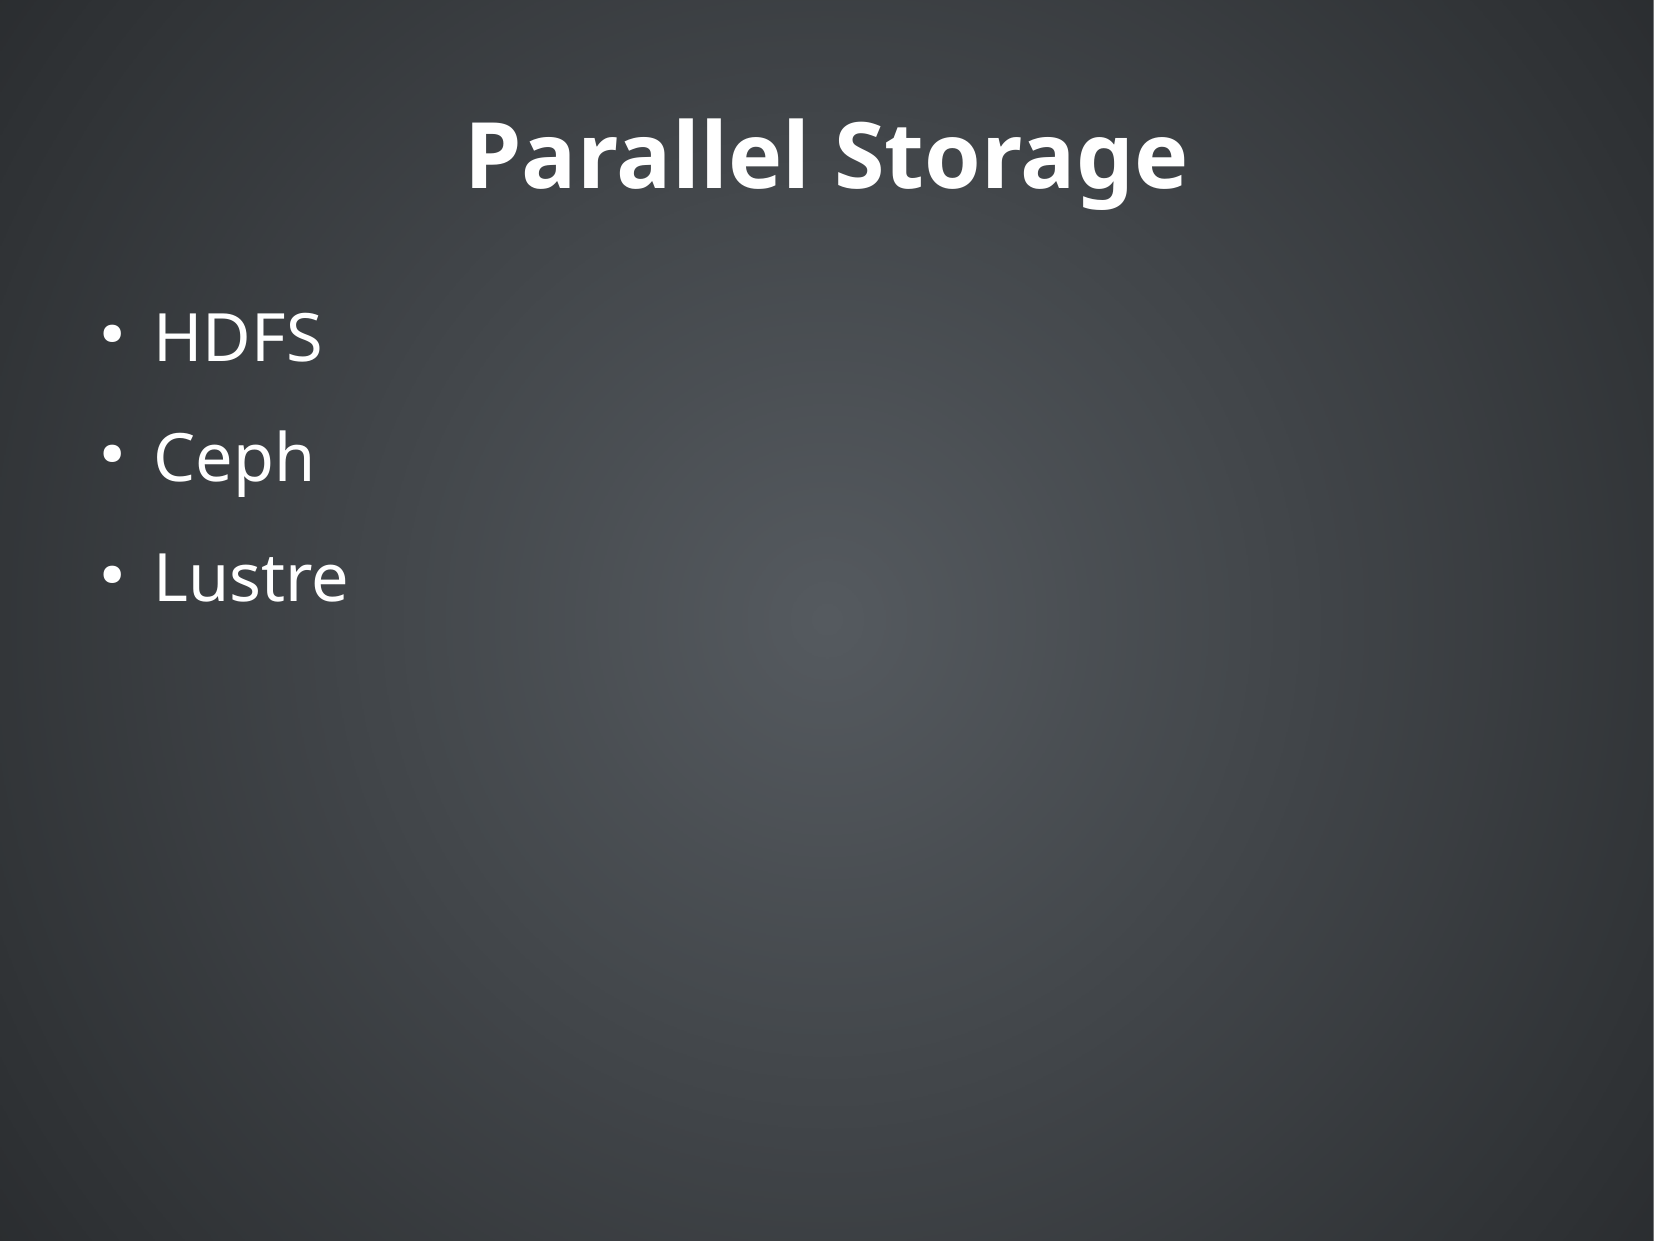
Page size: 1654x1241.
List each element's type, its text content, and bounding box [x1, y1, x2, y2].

title Parallel Storage [82, 49, 1571, 257]
list HDFS Ceph Lustre [82, 290, 1571, 1010]
picture [0, 0, 1654, 1241]
